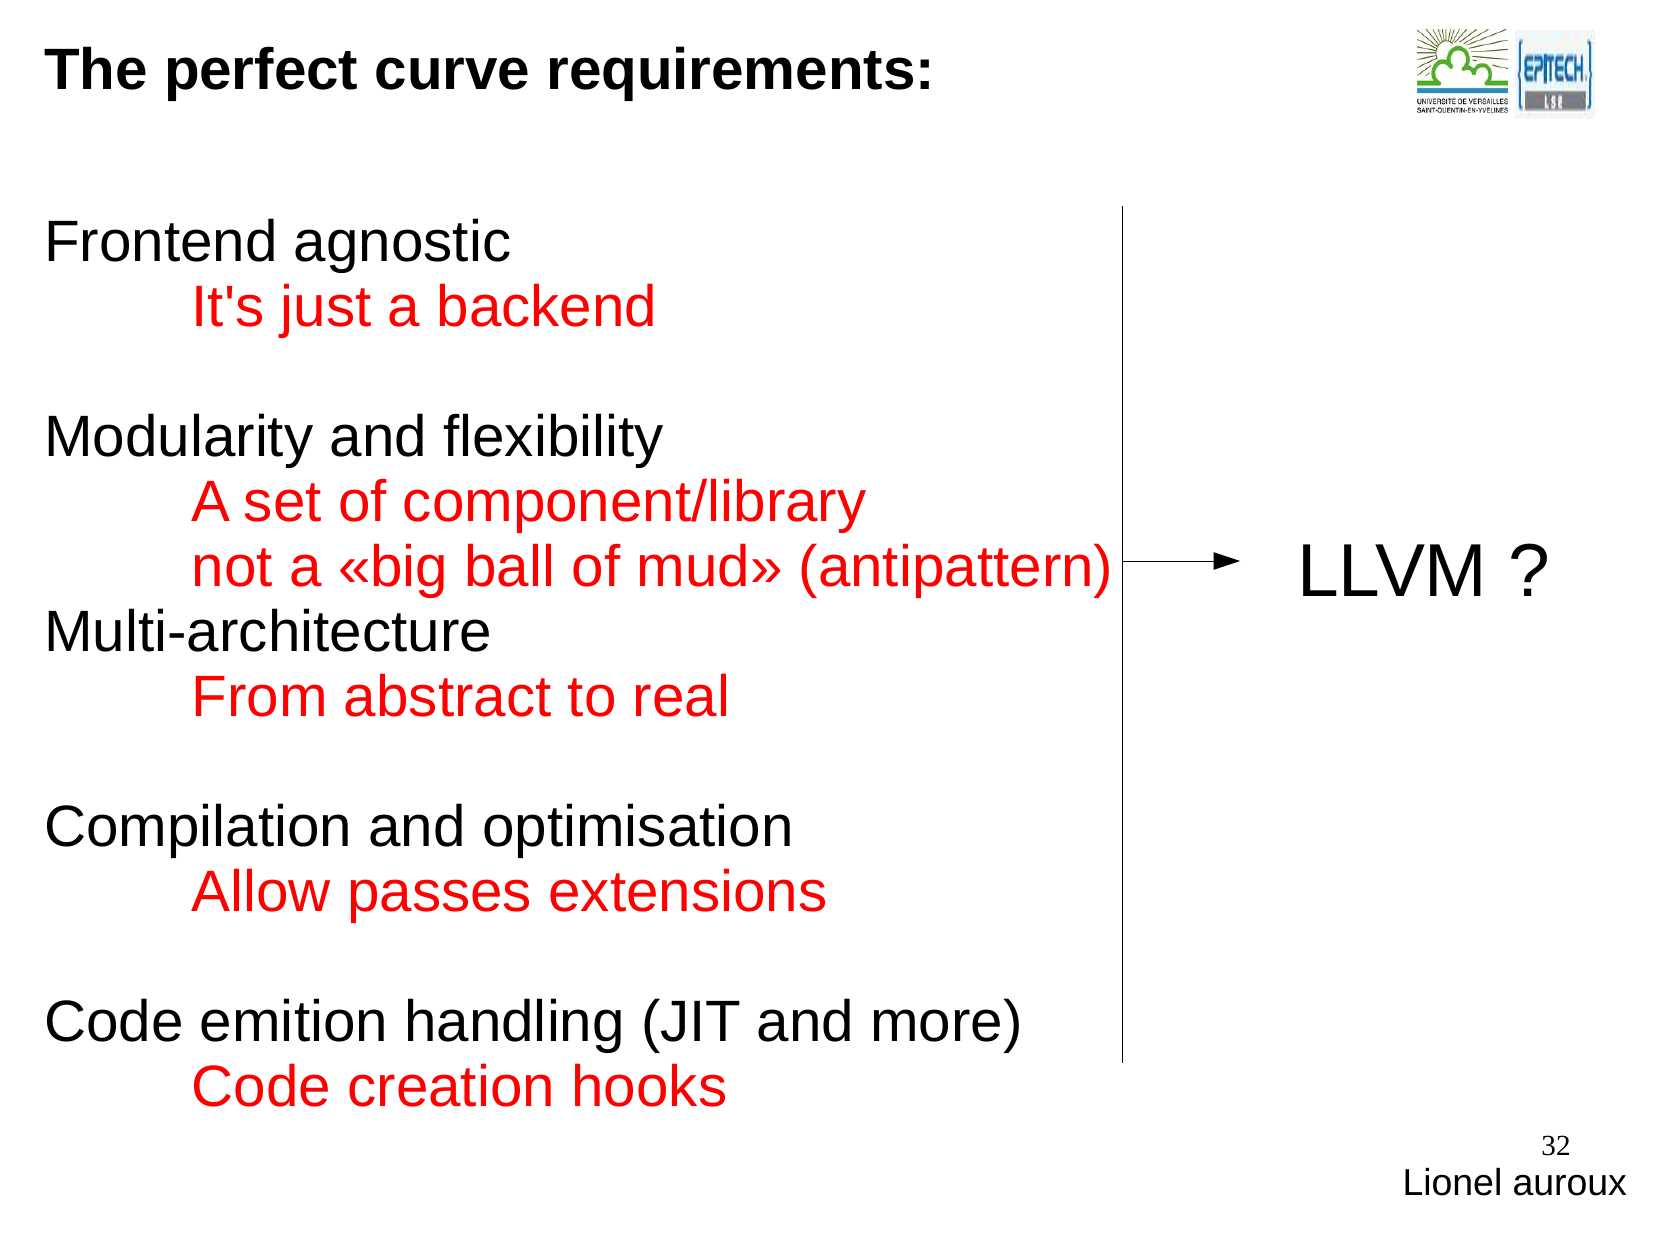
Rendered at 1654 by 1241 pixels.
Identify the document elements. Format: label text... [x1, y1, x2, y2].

text_box Lionel auroux [1387, 1153, 1642, 1211]
text_box The perfect curve requirements: Frontend agnostic It's just a backend Modularity and flexibility A set of component/library not a «big ball of mud» (antipattern) Multi-architecture From abstract to real Compilation and optimisation Allow passes extensions Code emition handling (JIT and more) Code creation hooks [29, 29, 1130, 1211]
text_box LLVM ? [1282, 521, 1565, 621]
picture [1515, 30, 1595, 119]
picture [1417, 29, 1508, 113]
